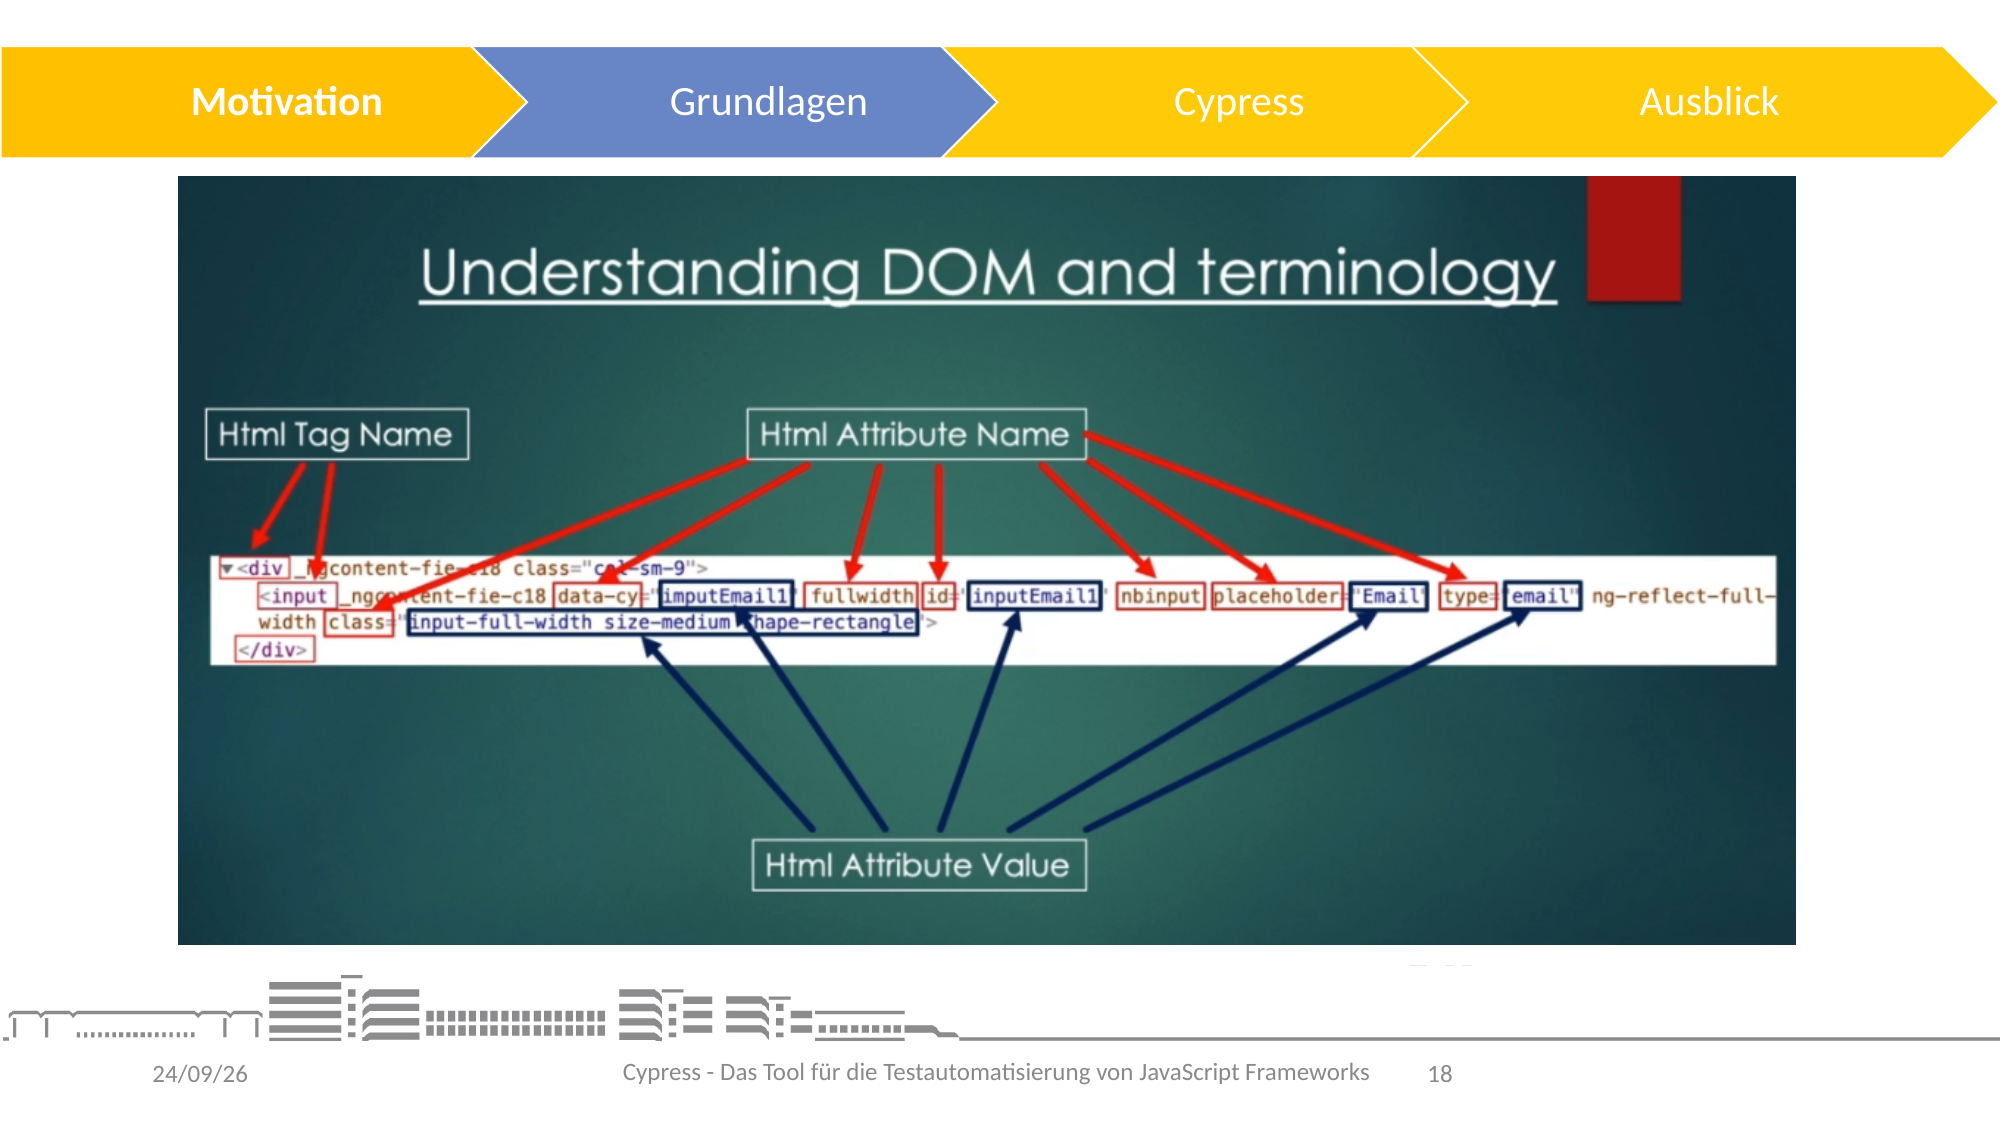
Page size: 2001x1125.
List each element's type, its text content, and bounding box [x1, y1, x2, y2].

text_box Motivation [0, 46, 526, 159]
text_box Grundlagen [470, 46, 996, 159]
text_box Ausblick [1411, 46, 2000, 159]
text_box 18 [1412, 1042, 1863, 1103]
picture [178, 177, 1796, 945]
picture [0, 963, 2000, 1048]
text_box 24/05/2022 [137, 1042, 588, 1103]
text_box Cypress - Das Tool für die Testautomatisierung von JavaScript Frameworks [588, 1042, 1412, 1103]
text_box Cypress [941, 46, 1466, 159]
